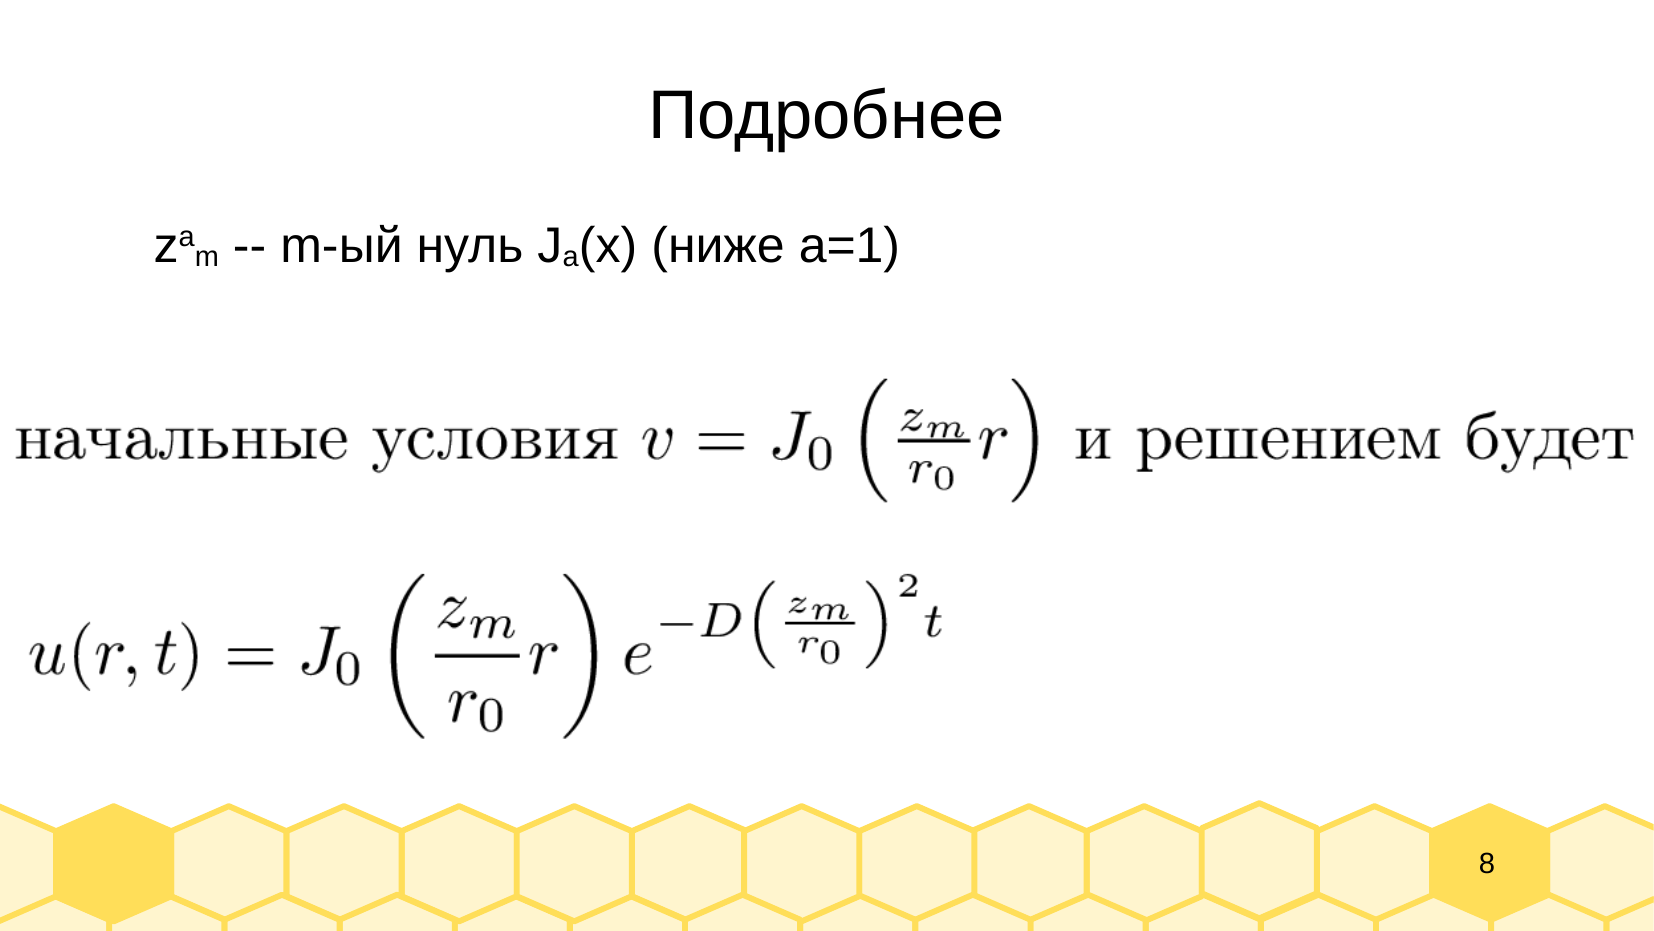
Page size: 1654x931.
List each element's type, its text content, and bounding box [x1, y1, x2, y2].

title Подробнее [82, 37, 1571, 193]
picture [0, 363, 1654, 788]
list zam -- m-ый нуль Ja(x) (ниже a=1) [82, 217, 1571, 363]
